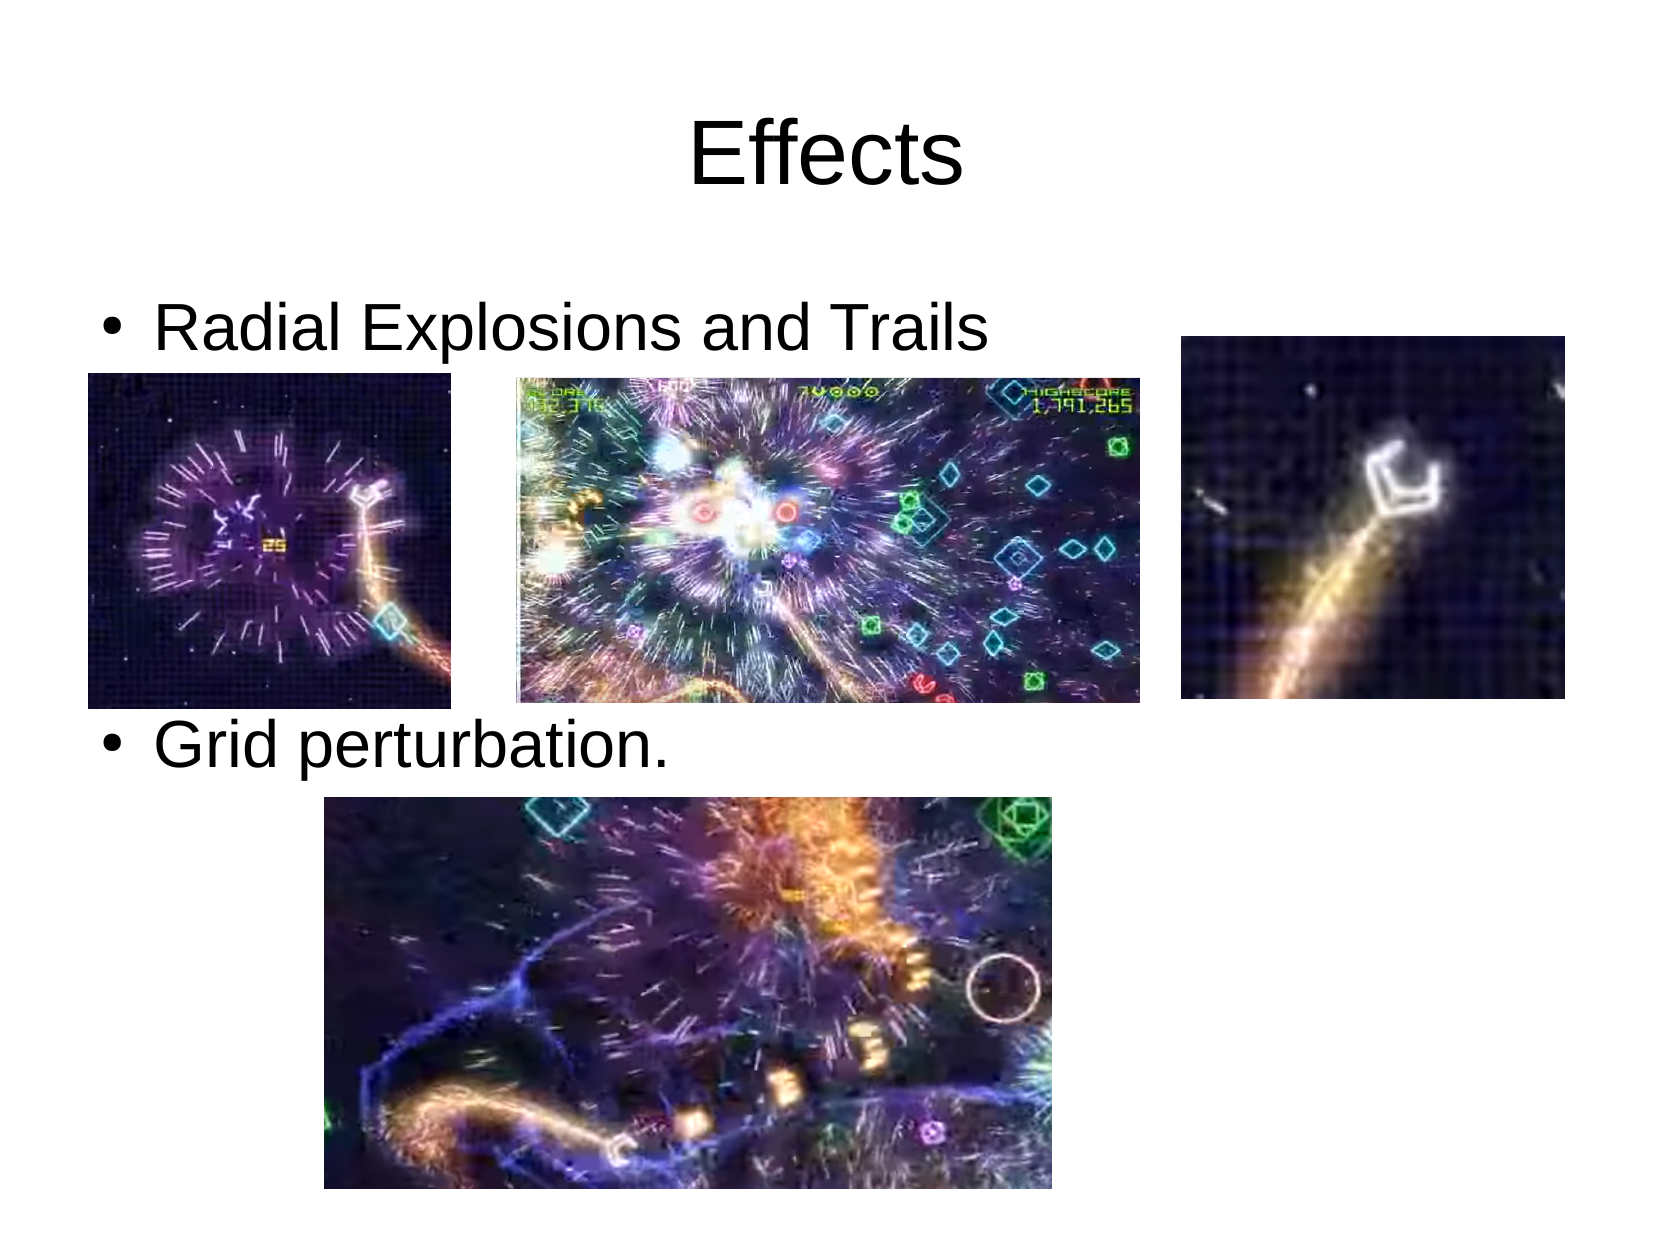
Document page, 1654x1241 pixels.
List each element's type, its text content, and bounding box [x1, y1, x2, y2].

picture [324, 797, 1052, 1189]
picture [88, 373, 451, 709]
title Effects [82, 49, 1571, 257]
list Radial Explosions and Trails Grid perturbation. [82, 290, 1571, 1109]
picture [1181, 336, 1565, 699]
picture [516, 377, 1140, 703]
